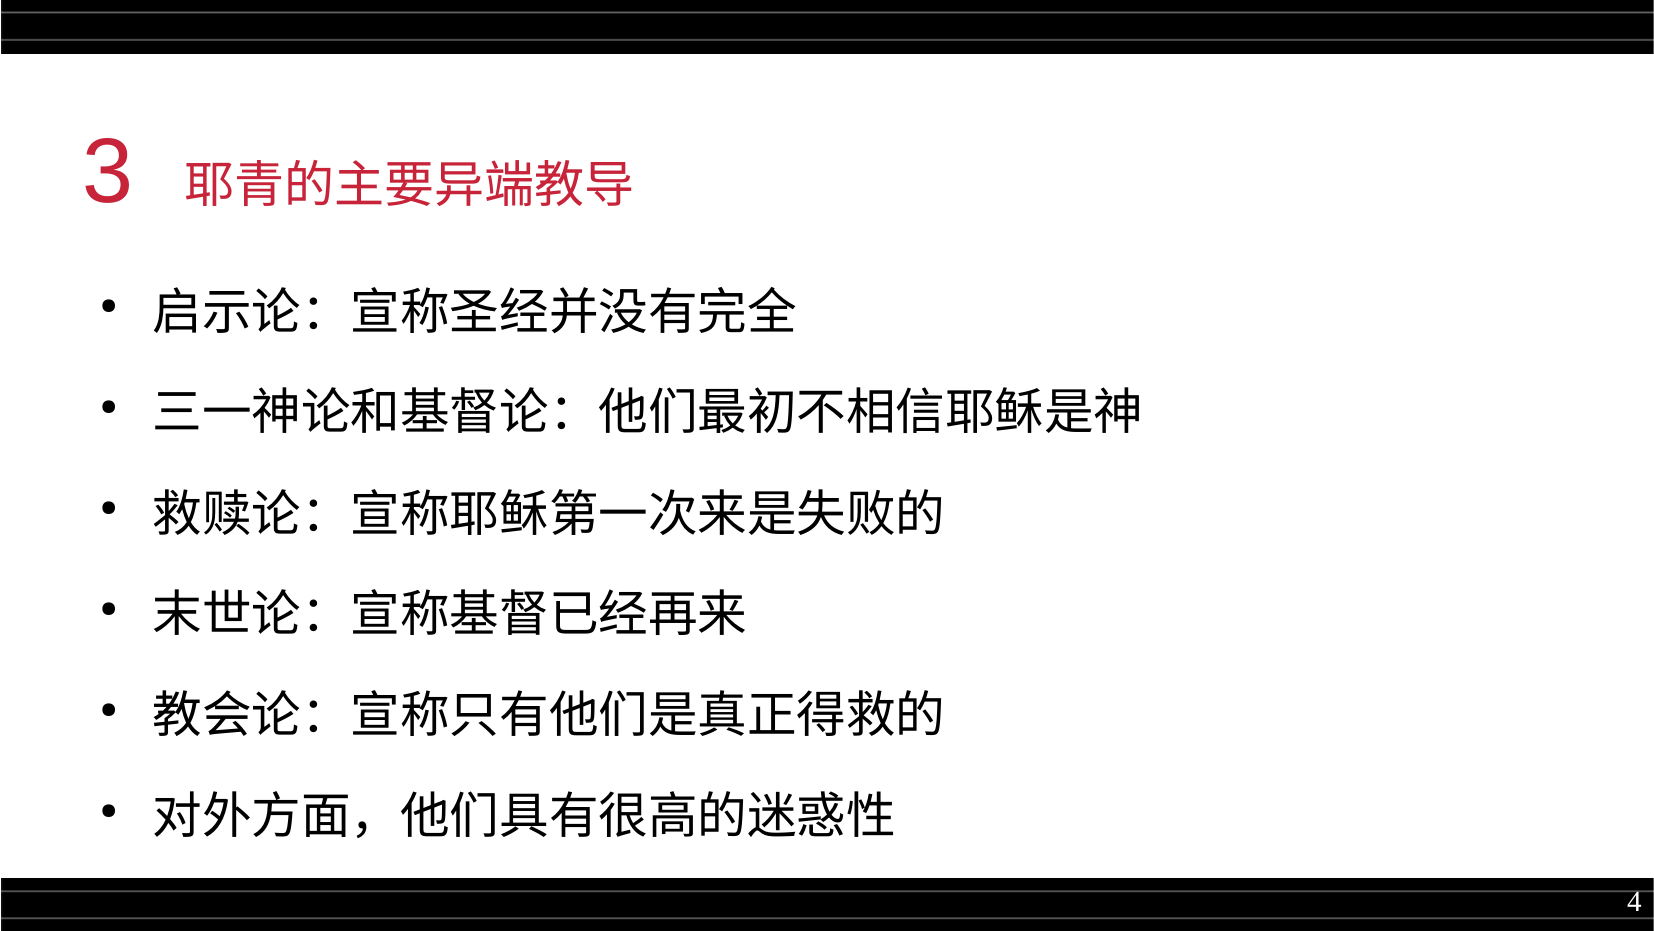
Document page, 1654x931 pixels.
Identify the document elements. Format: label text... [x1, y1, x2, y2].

picture [1, 0, 1654, 54]
list 启示论：宣称圣经并没有完全 三一神论和基督论：他们最初不相信耶稣是神 救赎论：宣称耶稣第一次来是失败的 末世论：宣称基督已经再来 教会论：宣称只有他们是真正得救的 对外方面，他们具有很高的迷惑性 [82, 271, 1571, 851]
picture [1, 878, 1654, 931]
title 3 耶青的主要异端教导 [82, 92, 1571, 249]
